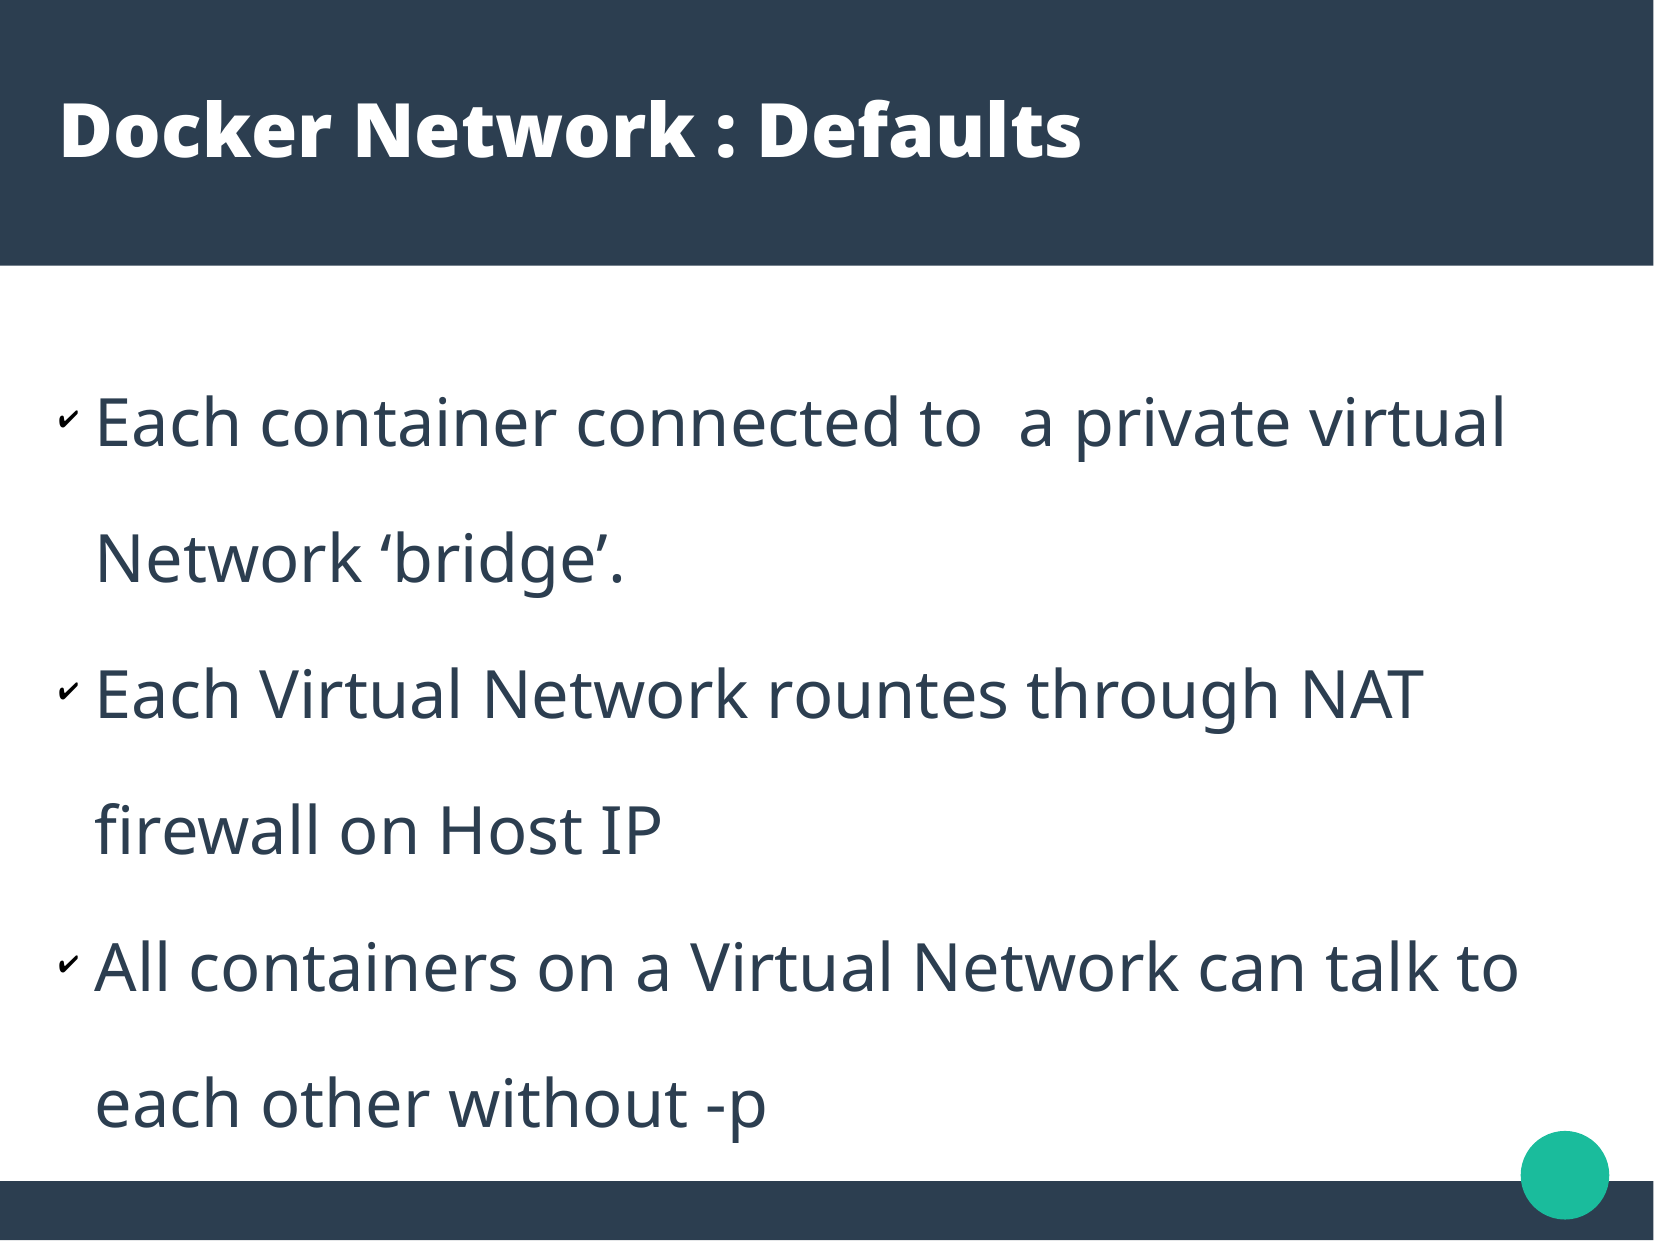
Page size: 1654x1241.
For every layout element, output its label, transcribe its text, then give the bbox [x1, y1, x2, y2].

title Docker Network : Defaults [59, 40, 1595, 216]
subtitle Each container connected to a private virtual Network ‘bridge’. Each Virtual Network rountes through NAT firewall on Host IP All containers on a Virtual Network can talk to each other without -p [59, 291, 1595, 1186]
